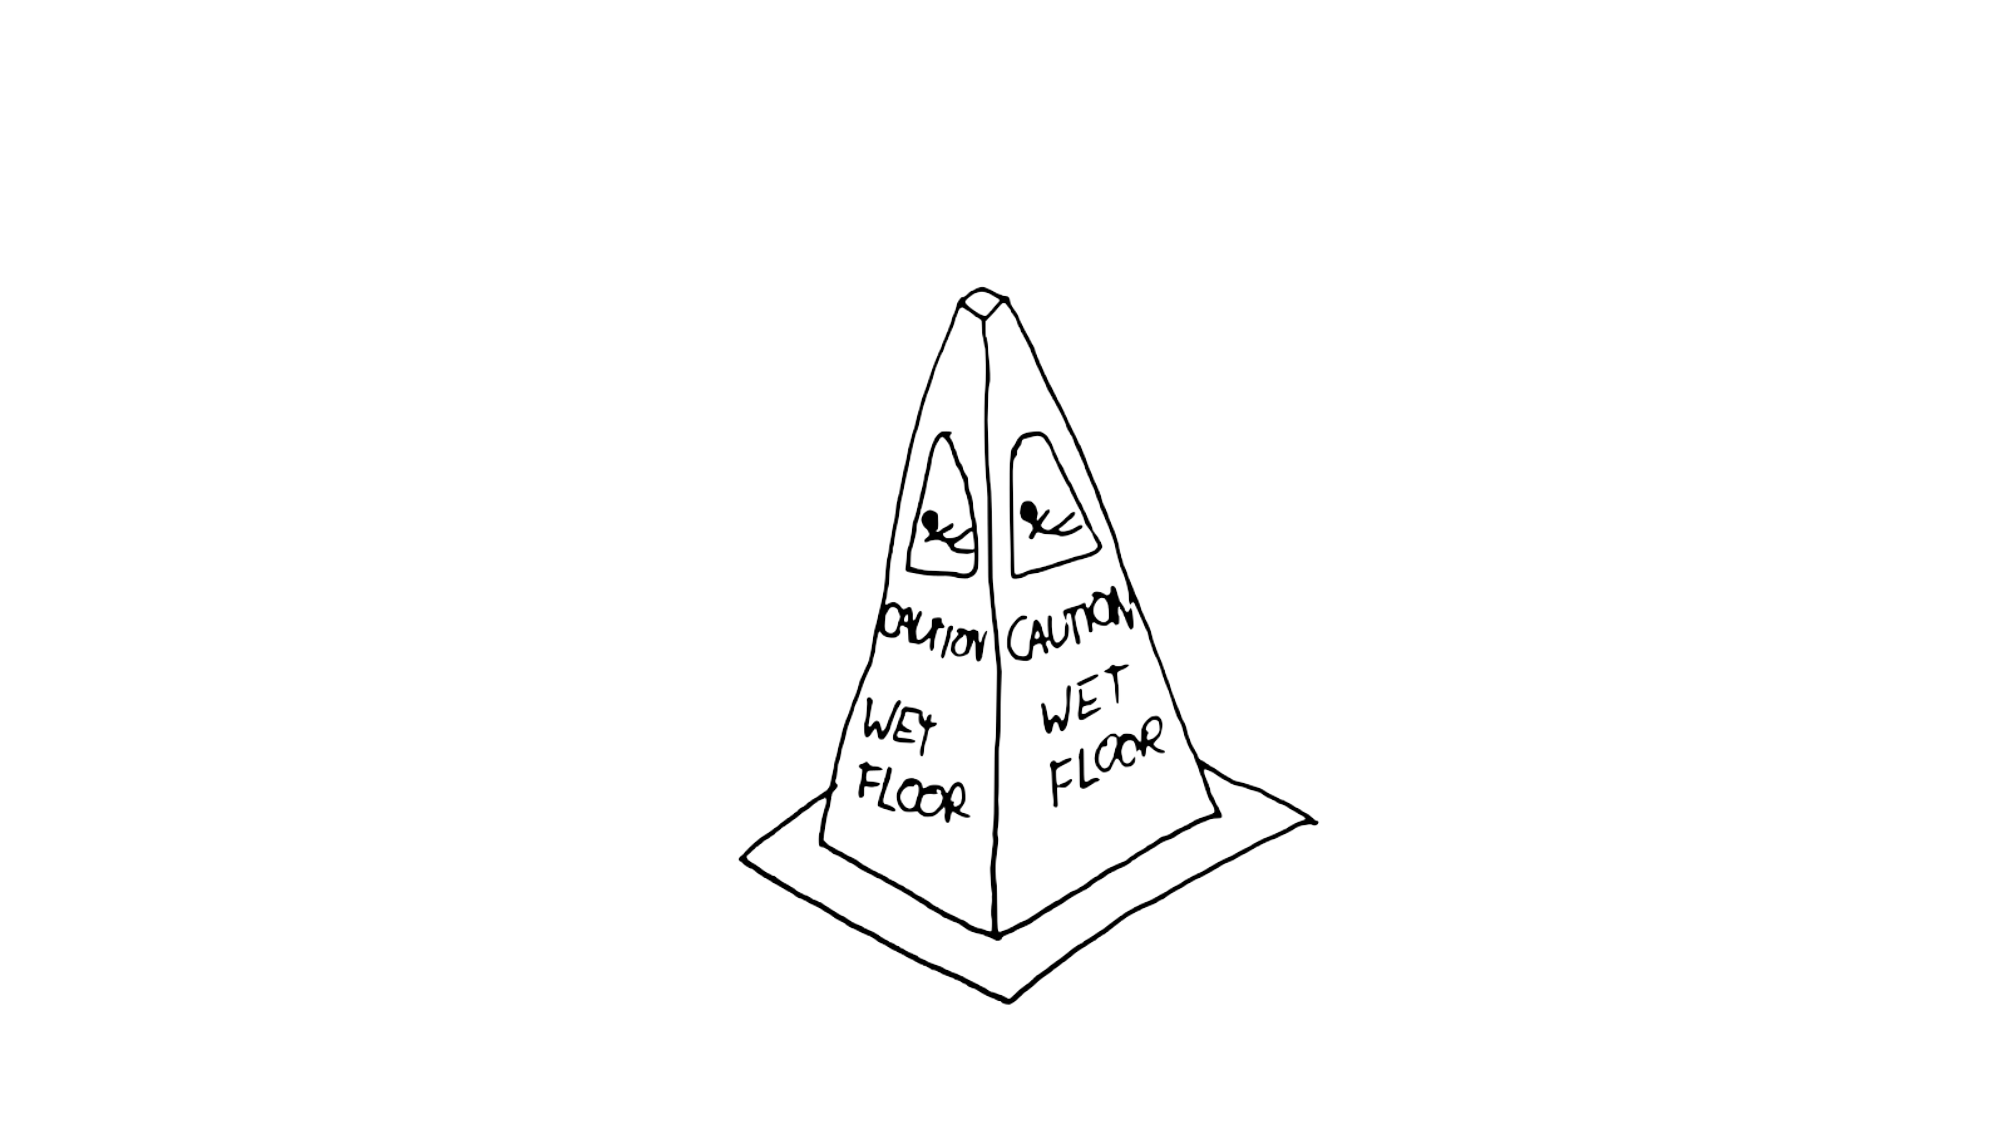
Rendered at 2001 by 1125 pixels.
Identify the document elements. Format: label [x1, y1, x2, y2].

picture [651, 80, 1406, 1123]
